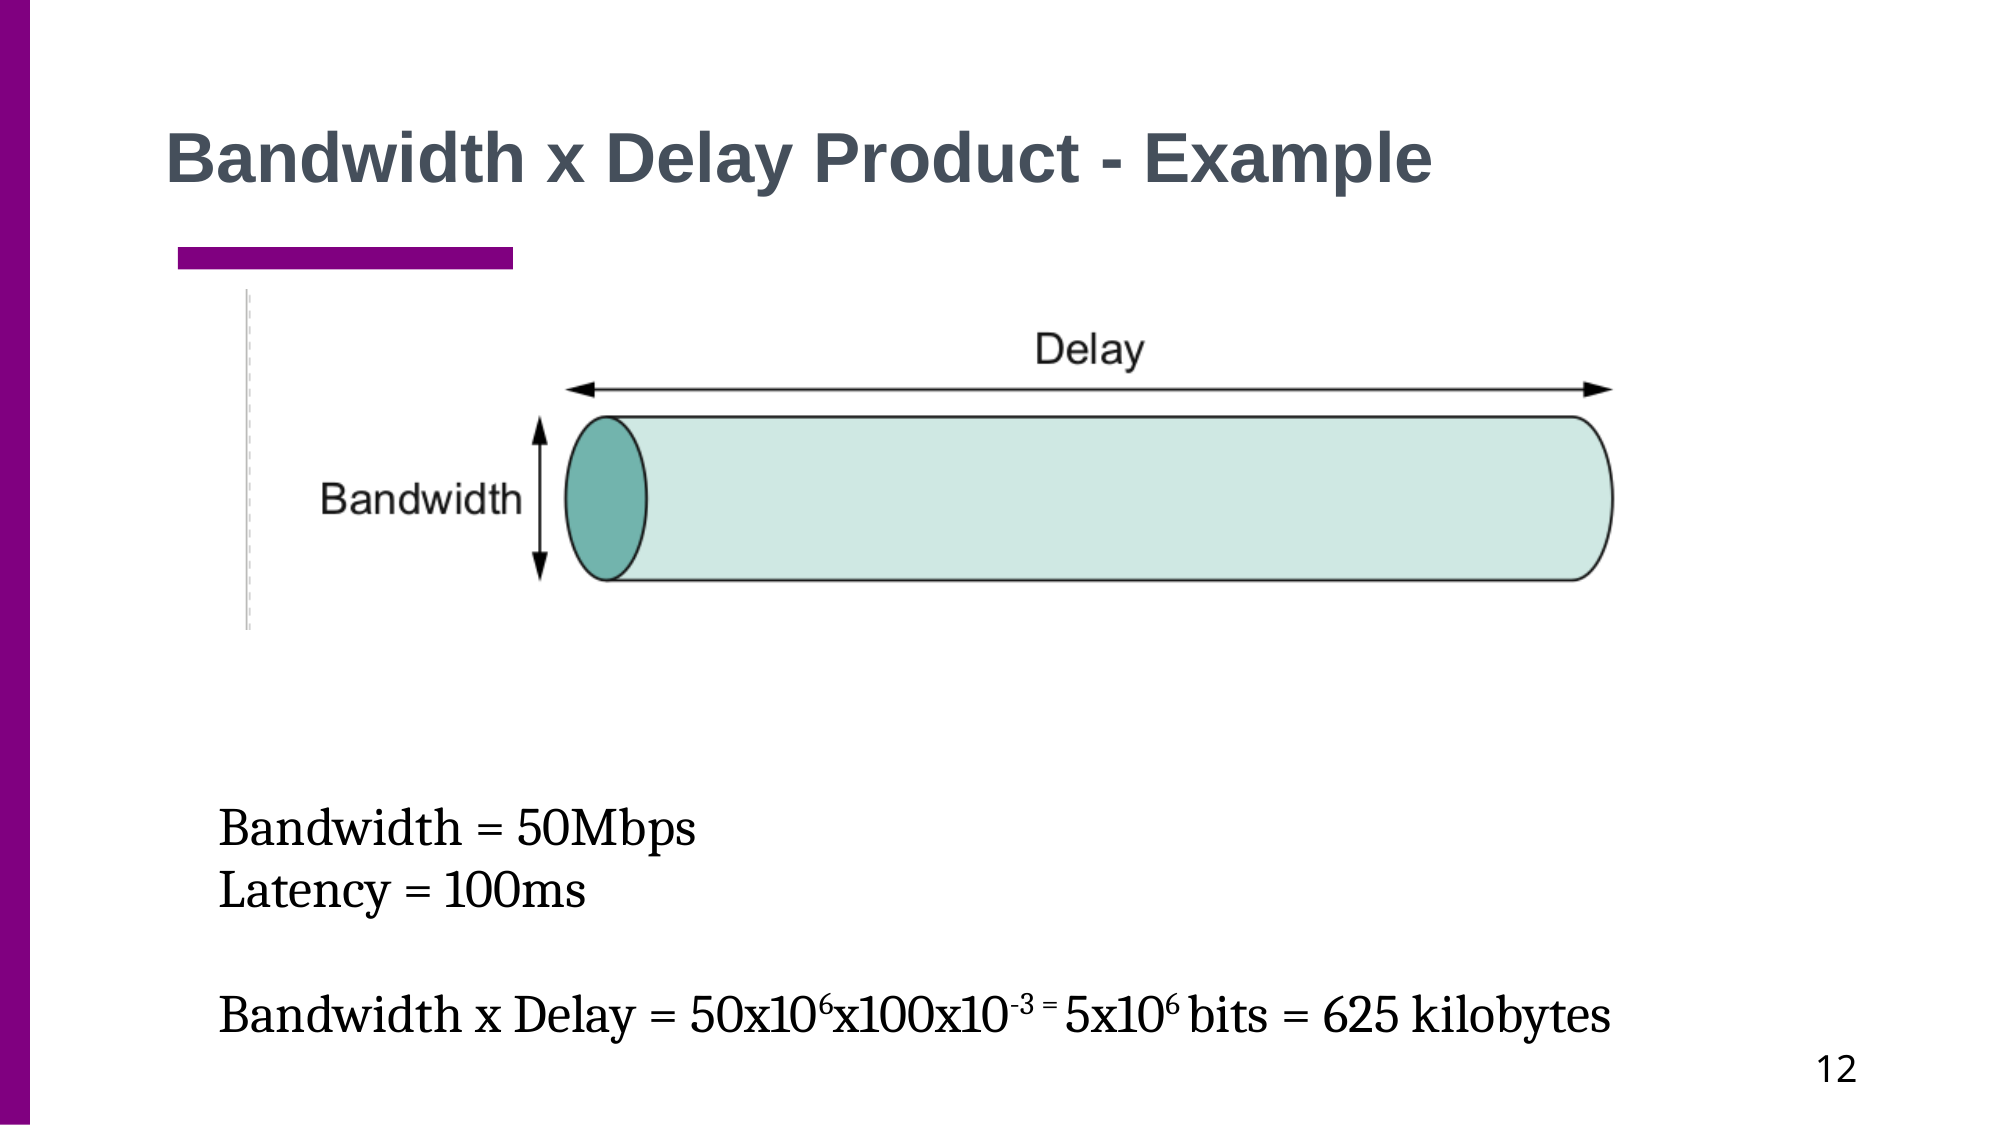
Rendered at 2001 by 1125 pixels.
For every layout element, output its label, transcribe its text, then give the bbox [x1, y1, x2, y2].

text_box Bandwidth x Delay Product - Example [151, 0, 1849, 212]
text_box Bandwidth = 50Mbps Latency = 100ms Bandwidth x Delay = 50x106x100x10-3 = 5x106 bits = 625 kilobytes [204, 789, 1801, 1125]
picture [243, 289, 1771, 631]
